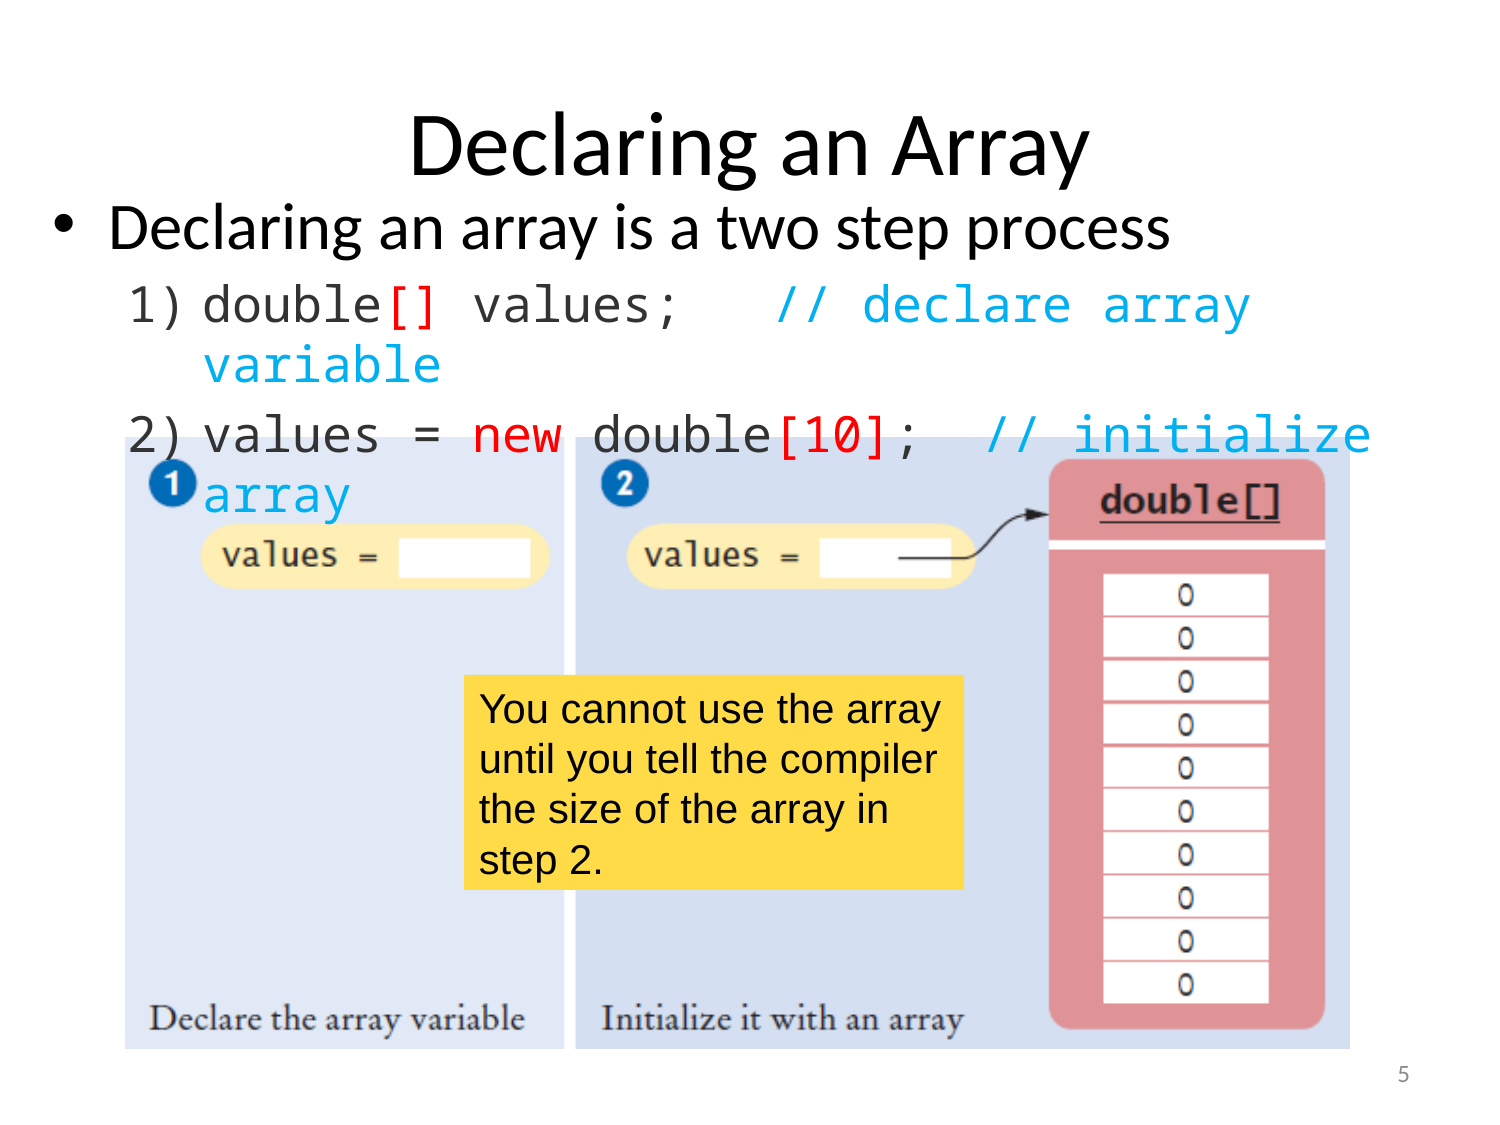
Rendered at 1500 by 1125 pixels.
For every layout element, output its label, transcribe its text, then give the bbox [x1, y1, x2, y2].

list Declaring an array is a two step process double[] values; // declare array variable values = new double[10]; // initialize array [37, 174, 1463, 1013]
text_box You cannot use the array until you tell the compiler the size of the array in step 2. [464, 674, 965, 890]
title Declaring an Array [75, 45, 1425, 174]
slide_number <number> [1074, 1042, 1425, 1103]
picture [125, 1013, 1350, 1049]
